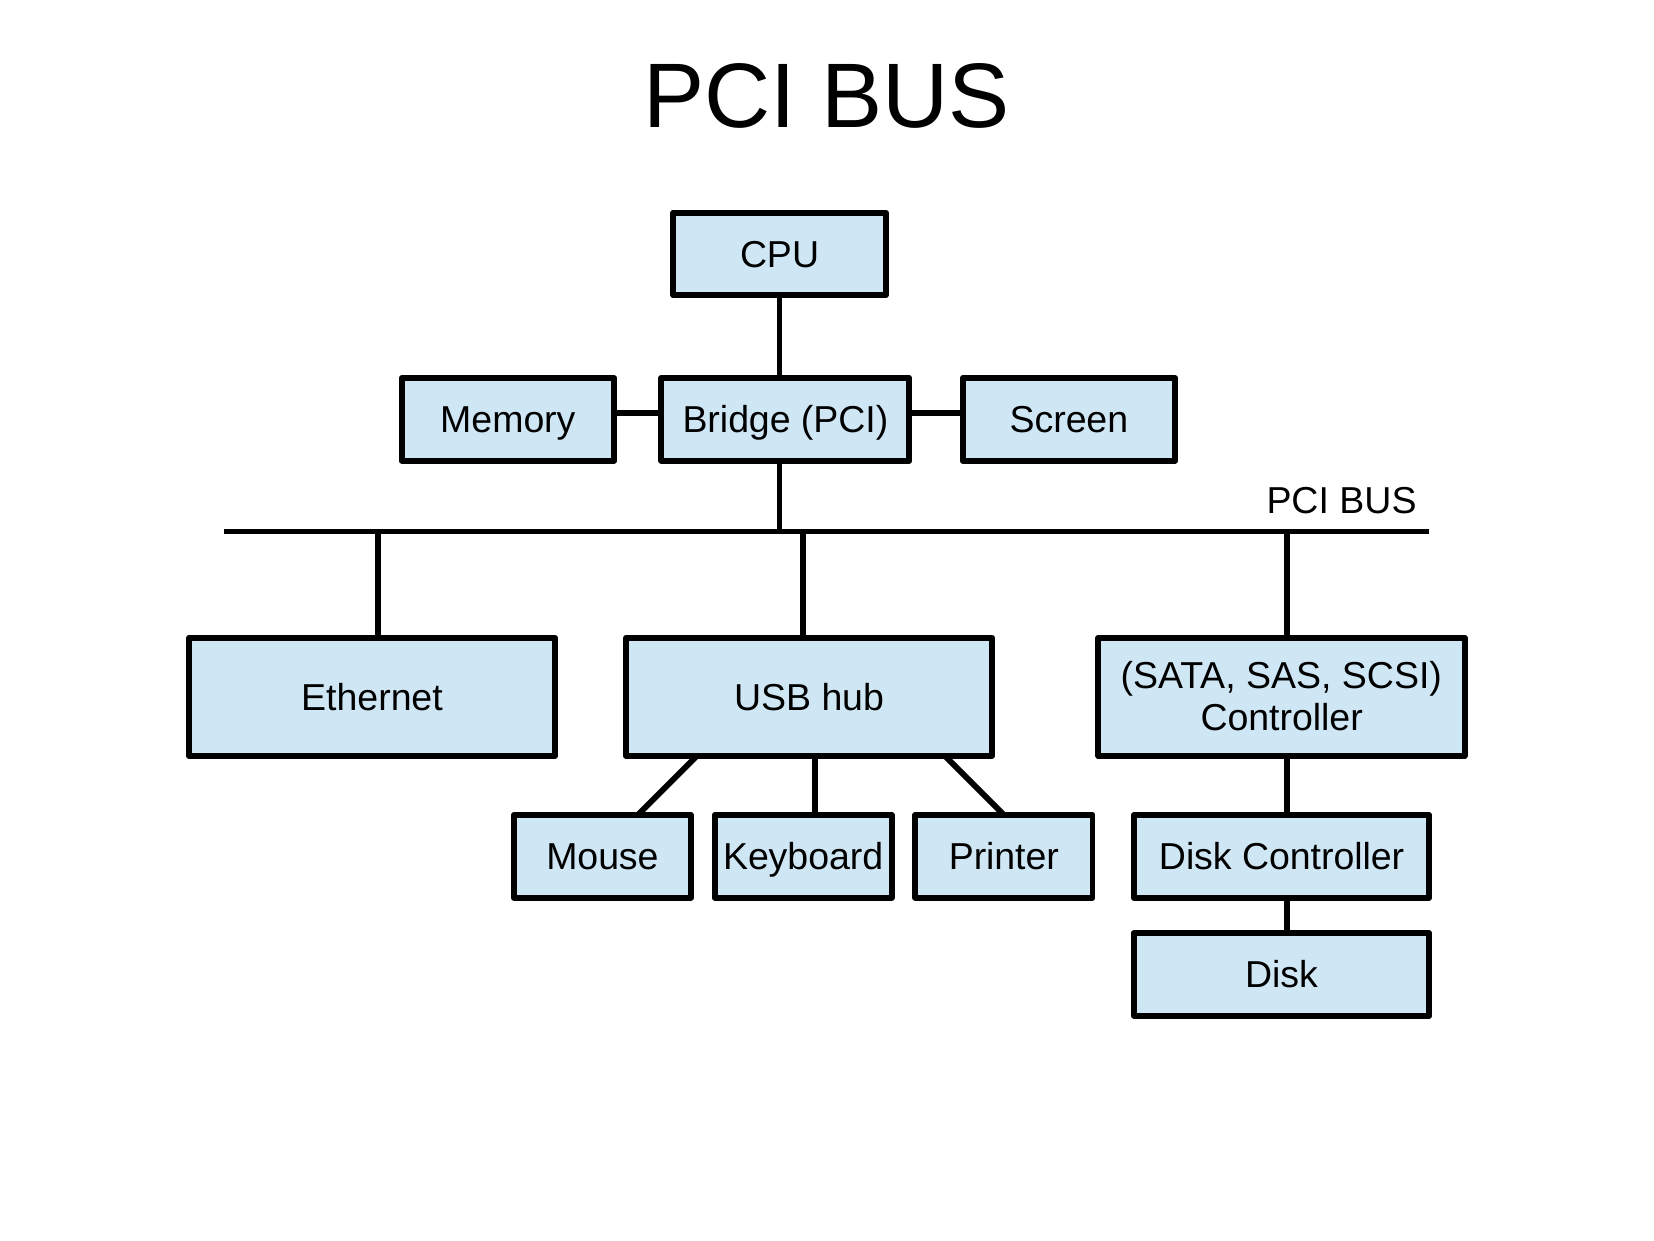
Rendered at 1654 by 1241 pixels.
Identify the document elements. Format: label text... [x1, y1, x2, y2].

text_box Memory [401, 377, 615, 461]
text_box Mouse [513, 814, 691, 898]
text_box USB hub [625, 637, 993, 756]
text_box CPU [673, 212, 886, 296]
text_box Printer [915, 814, 1093, 898]
text_box Ethernet [188, 637, 556, 756]
text_box Bridge (PCI) [661, 377, 910, 461]
text_box Disk [1133, 933, 1430, 1016]
text_box (SATA, SAS, SCSI) Controller [1098, 637, 1465, 756]
text_box Screen [962, 377, 1176, 461]
title PCI BUS [82, 44, 1571, 147]
text_box Disk Controller [1133, 814, 1430, 898]
text_box Keyboard [714, 814, 892, 898]
text_box PCI BUS [1251, 472, 1432, 530]
